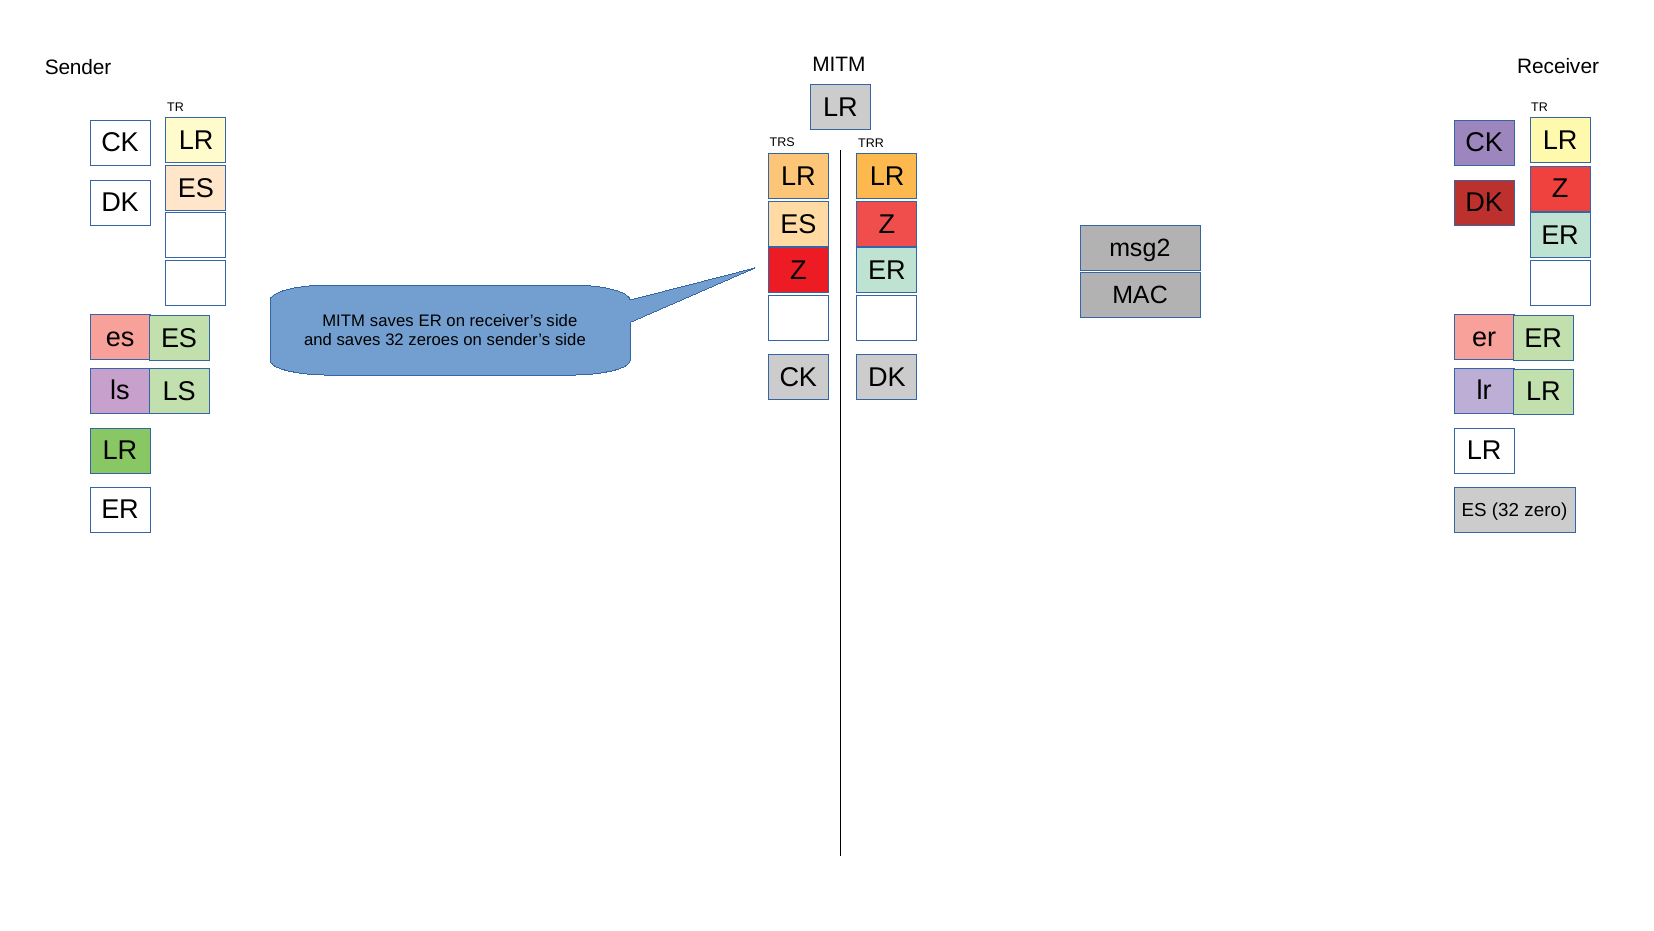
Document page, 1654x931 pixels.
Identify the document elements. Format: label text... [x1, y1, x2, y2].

text_box DK [1454, 180, 1515, 226]
text_box ES [149, 315, 210, 361]
text_box LR [856, 153, 917, 199]
text_box CK [1454, 120, 1515, 166]
text_box LR [1513, 369, 1574, 415]
text_box LR [1530, 117, 1591, 163]
text_box Receiver [1502, 47, 1654, 93]
text_box ES [768, 201, 829, 247]
text_box [1530, 260, 1591, 306]
text_box TR [152, 92, 213, 136]
text_box LR [768, 153, 829, 199]
text_box MITM [797, 45, 886, 91]
text_box LR [1454, 428, 1515, 474]
text_box ER [1530, 212, 1591, 258]
text_box ls [90, 368, 149, 414]
text_box TR [1516, 92, 1577, 136]
text_box Z [768, 247, 829, 293]
text_box Z [1530, 166, 1591, 212]
text_box TRR [843, 128, 904, 172]
text_box [165, 212, 226, 258]
text_box ER [1513, 315, 1574, 361]
text_box MAC [1080, 272, 1201, 318]
text_box ES (32 zero) [1454, 487, 1576, 533]
text_box DK [90, 180, 151, 226]
text_box LR [90, 428, 151, 474]
text_box ER [90, 487, 151, 533]
text_box TRS [754, 128, 815, 172]
text_box er [1454, 314, 1515, 360]
text_box lr [1454, 368, 1515, 414]
text_box ER [856, 247, 917, 293]
text_box [856, 295, 917, 341]
text_box CK [90, 120, 151, 166]
text_box MITM saves ER on receiver’s side and saves 32 zeroes on sender’s side [270, 267, 755, 376]
text_box [165, 260, 226, 306]
text_box LR [165, 117, 226, 163]
text_box Z [856, 201, 917, 247]
text_box CK [768, 354, 829, 400]
text_box DK [856, 354, 917, 400]
text_box ES [165, 165, 226, 211]
text_box LS [149, 368, 210, 414]
text_box msg2 [1080, 225, 1201, 271]
text_box LR [810, 84, 871, 130]
text_box [768, 295, 829, 341]
text_box es [90, 314, 151, 360]
text_box Sender [30, 48, 196, 94]
